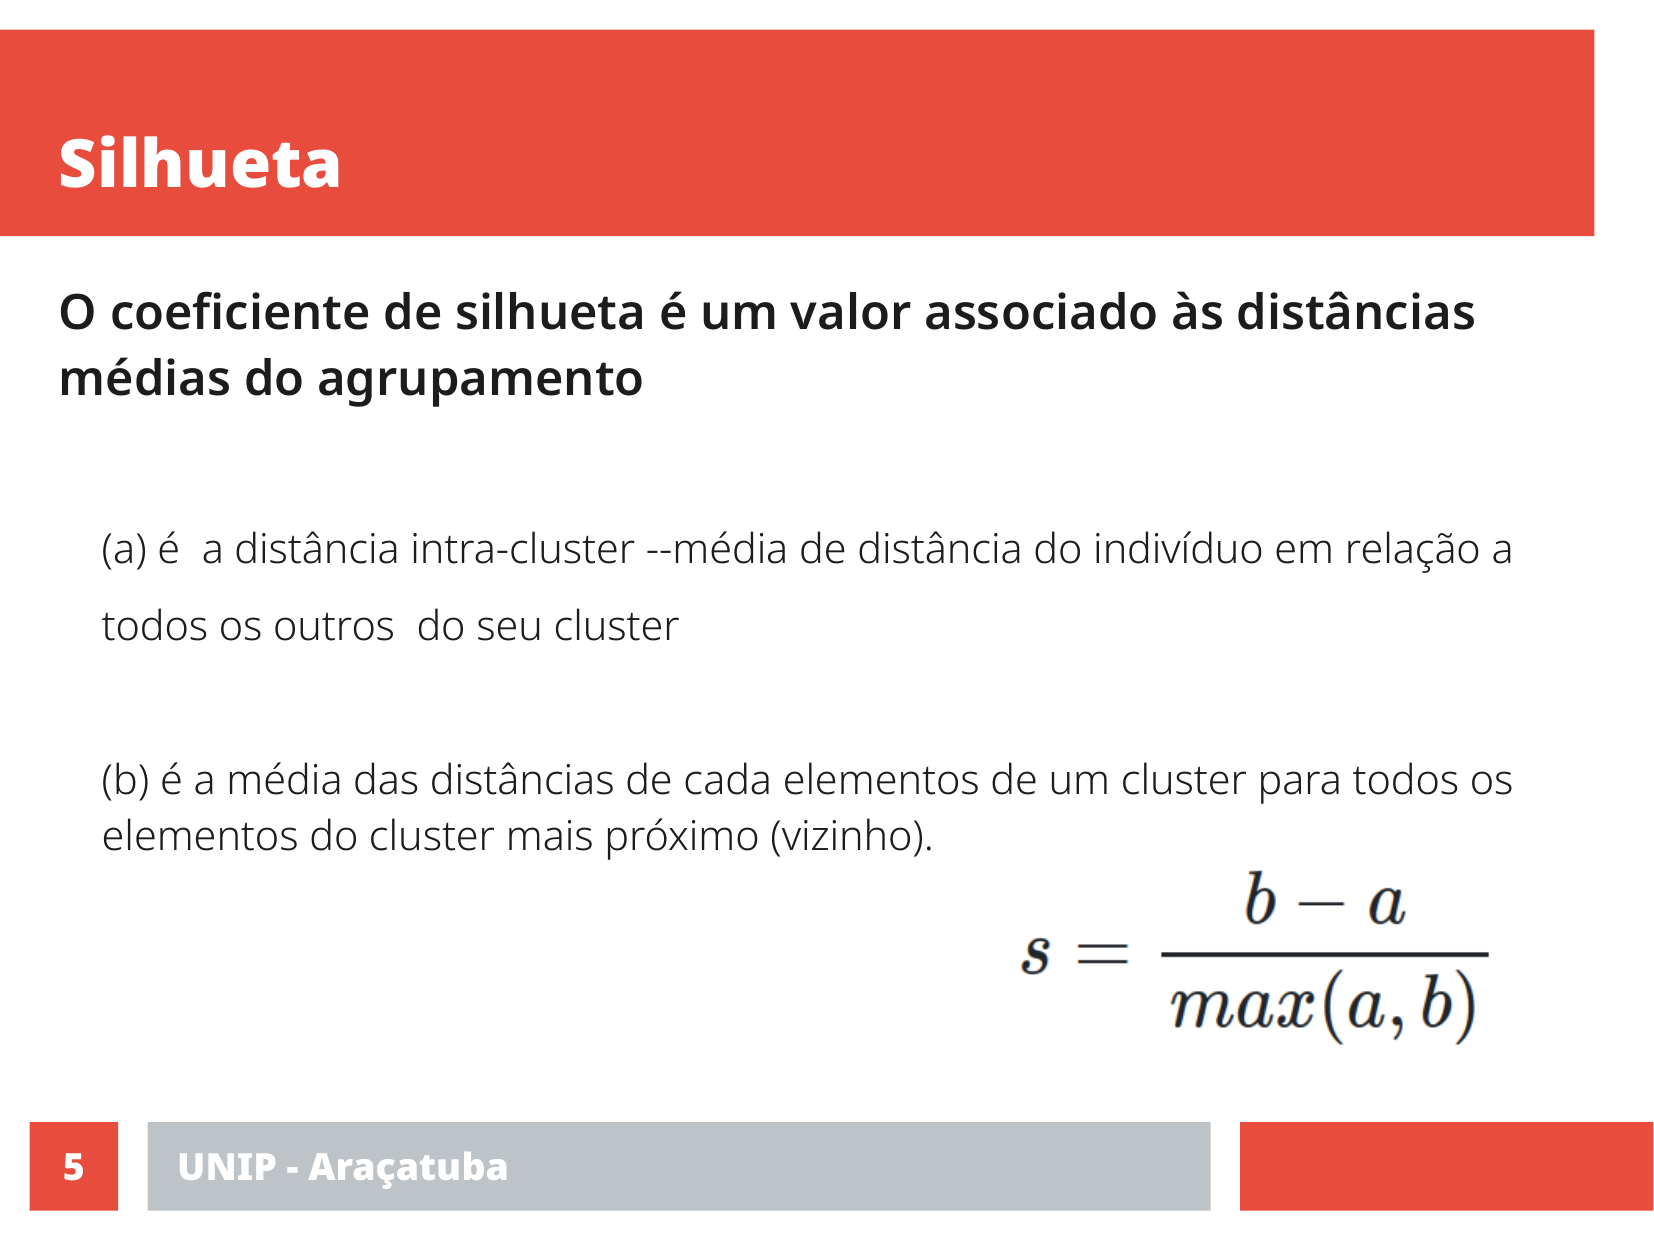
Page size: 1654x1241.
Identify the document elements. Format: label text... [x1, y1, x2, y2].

picture [983, 807, 1547, 1120]
list O coeficiente de silhueta é um valor associado às distâncias médias do agrupamento (a) é a distância intra-cluster --média de distância do indivíduo em relação a todos os outros do seu cluster (b) é a média das distâncias de cada elementos de um cluster para todos os elementos do cluster mais próximo (vizinho). [59, 277, 1565, 1046]
title Silhueta [59, 59, 1595, 207]
